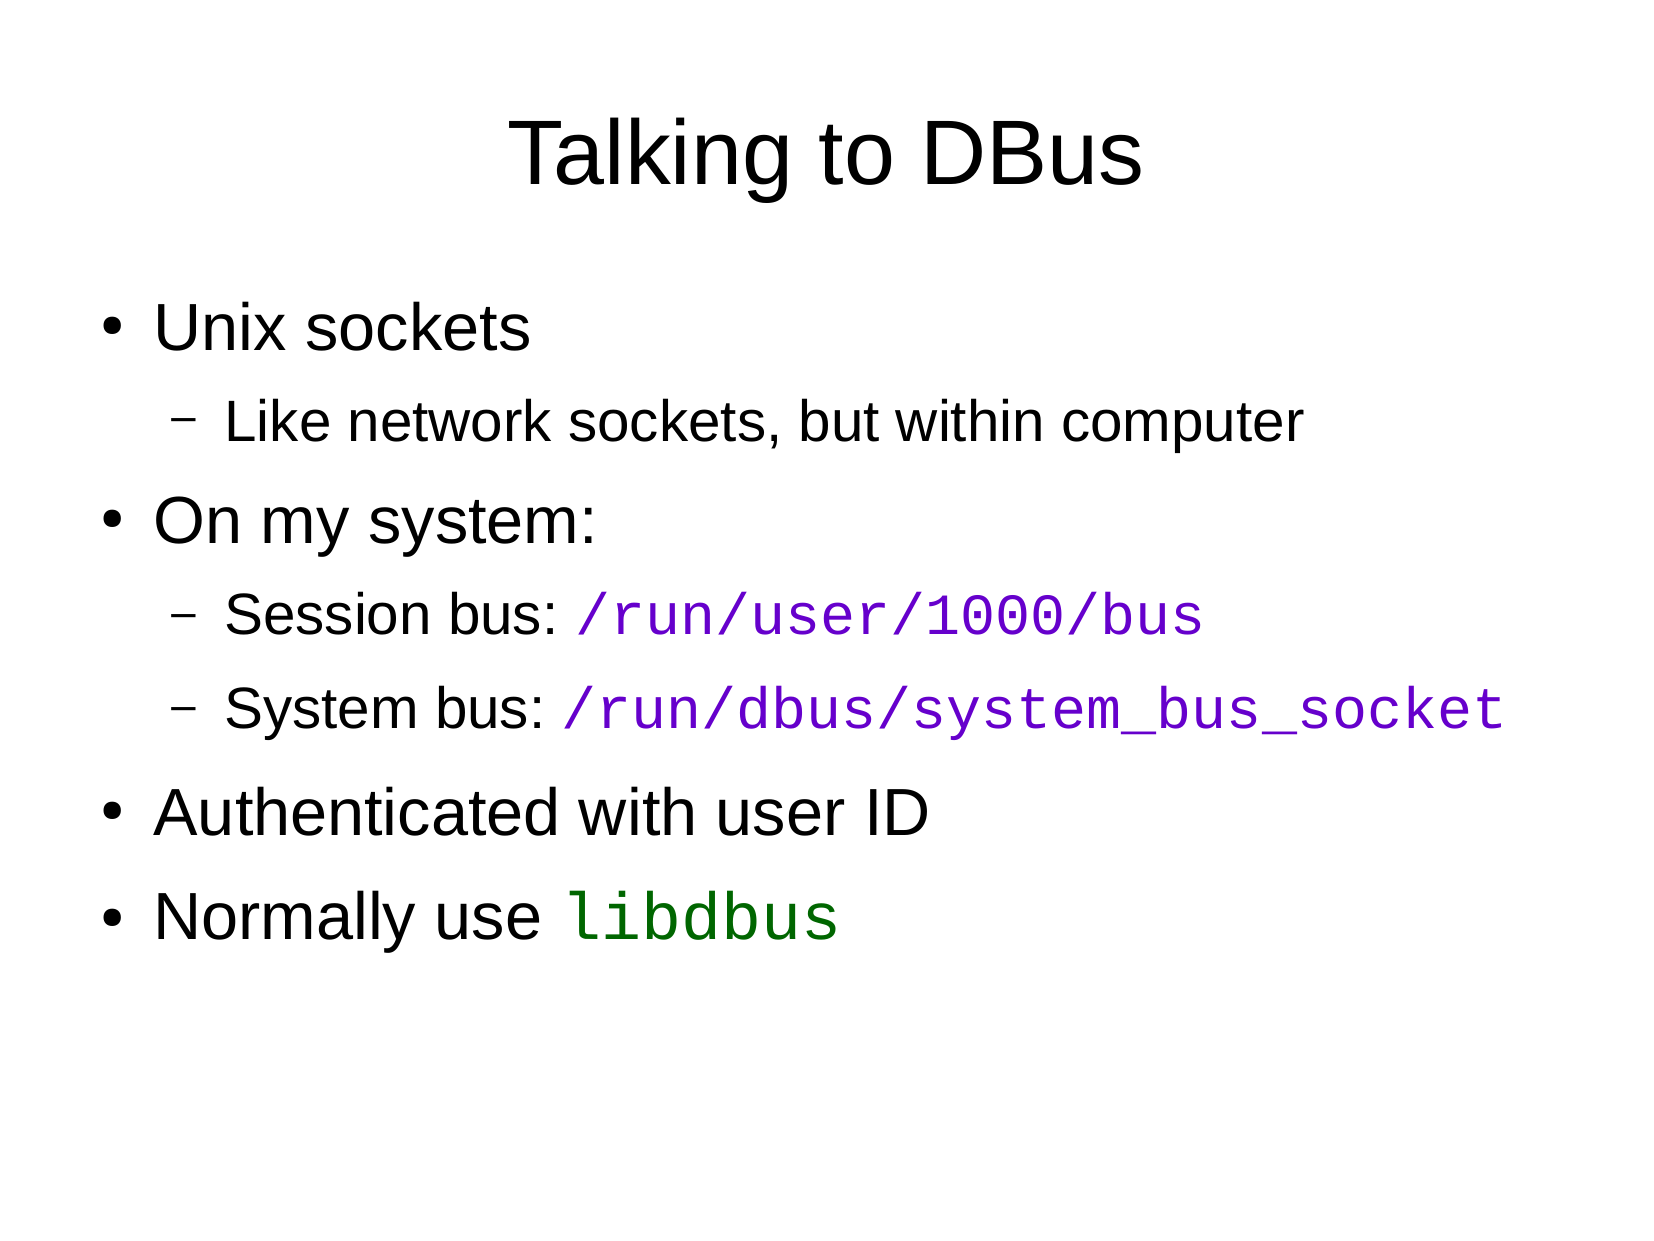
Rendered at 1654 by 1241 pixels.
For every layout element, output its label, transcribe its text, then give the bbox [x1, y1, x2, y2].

list Unix sockets Like network sockets, but within computer On my system: Session bus: /run/user/1000/bus System bus: /run/dbus/system_bus_socket Authenticated with user ID Normally use libdbus [82, 290, 1571, 1010]
title Talking to DBus [82, 49, 1571, 257]
